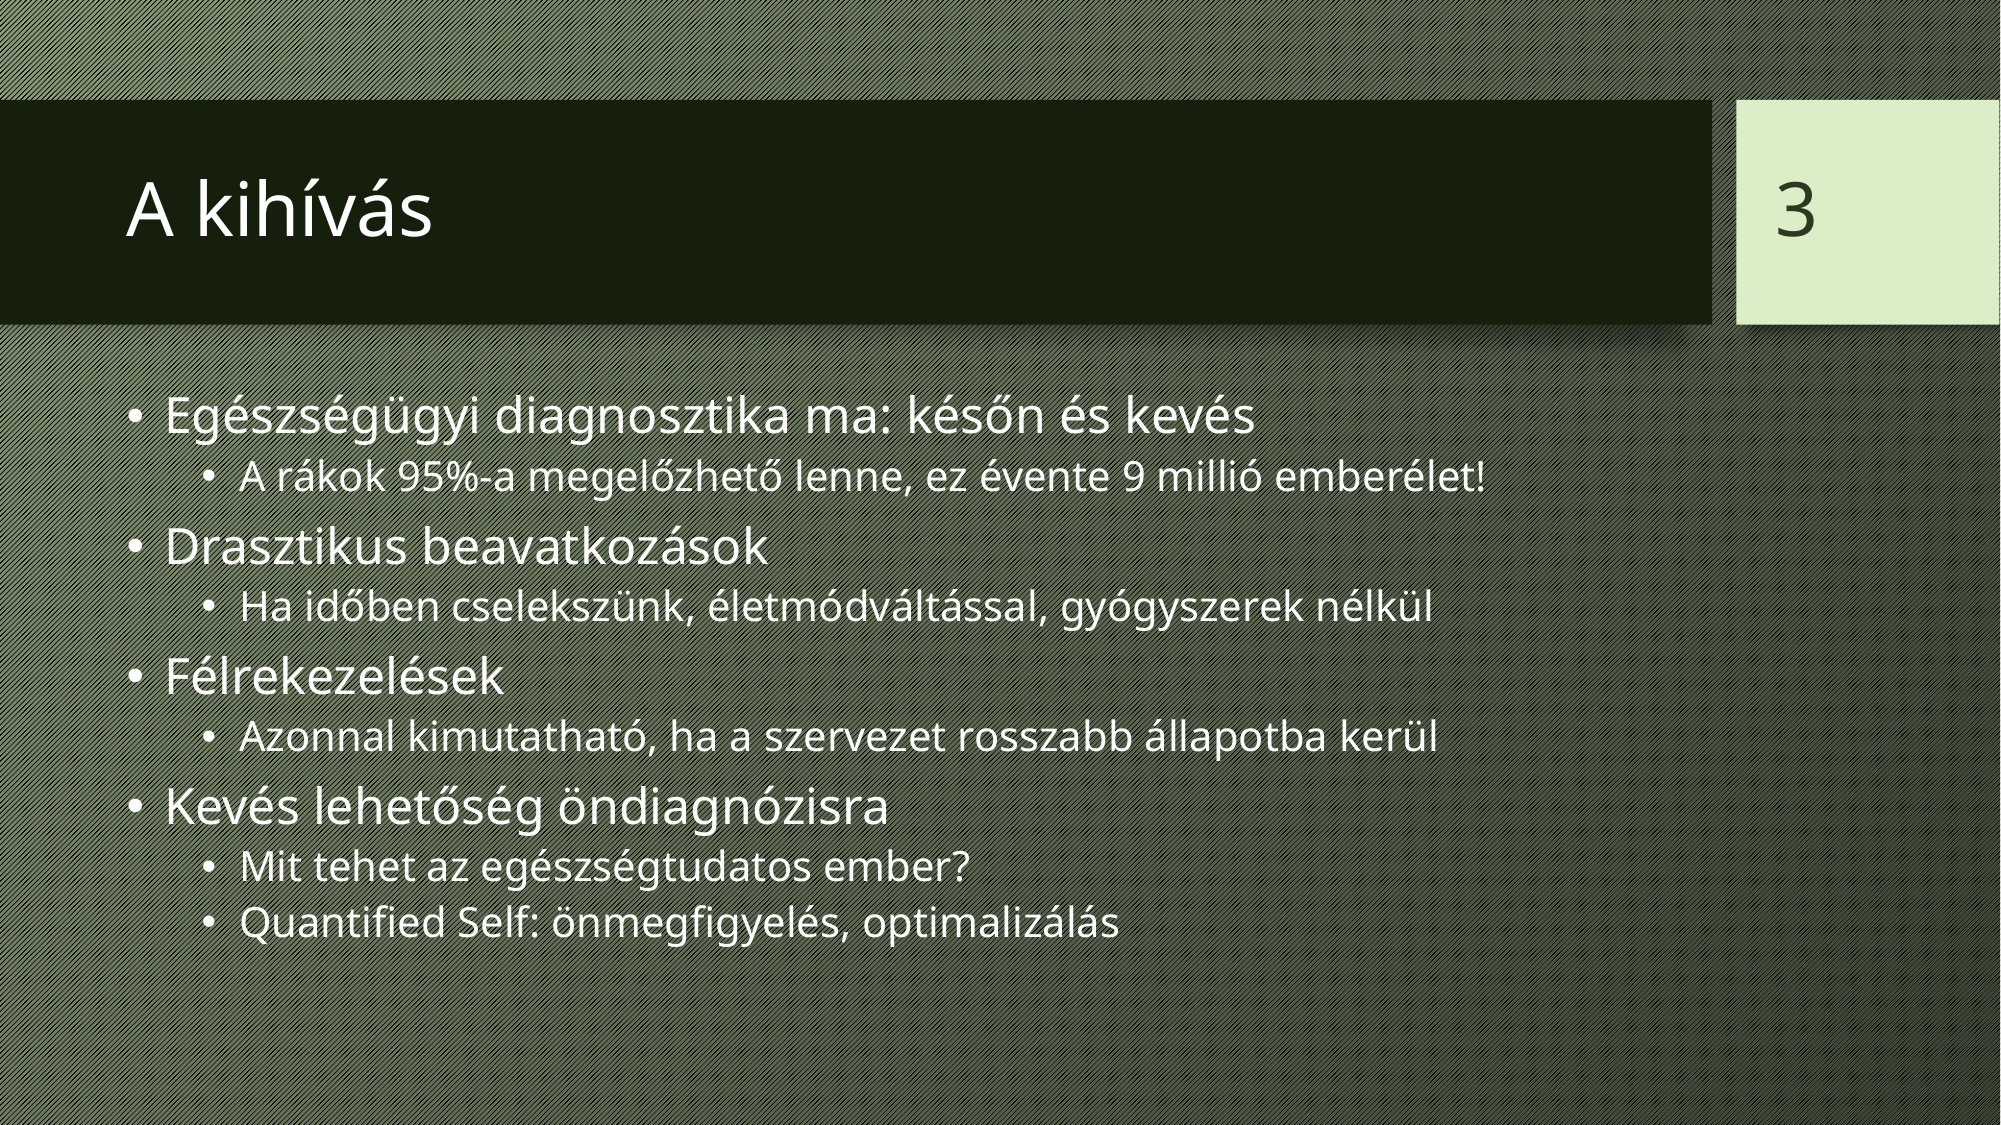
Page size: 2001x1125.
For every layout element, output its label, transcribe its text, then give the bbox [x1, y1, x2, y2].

list Egészségügyi diagnosztika ma: későn és kevés A rákok 95%-a megelőzhető lenne, ez évente 9 millió emberélet! Drasztikus beavatkozások Ha időben cselekszünk, életmódváltással, gyógyszerek nélkül Félrekezelések Azonnal kimutatható, ha a szervezet rosszabb állapotba kerül Kevés lehetőség öndiagnózisra Mit tehet az egészségtudatos ember? Quantified Self: önmegfigyelés, optimalizálás [111, 383, 1689, 974]
text_box <number> [1760, 123, 1950, 303]
title A kihívás [111, 123, 1689, 301]
picture [0, 0, 2001, 1125]
